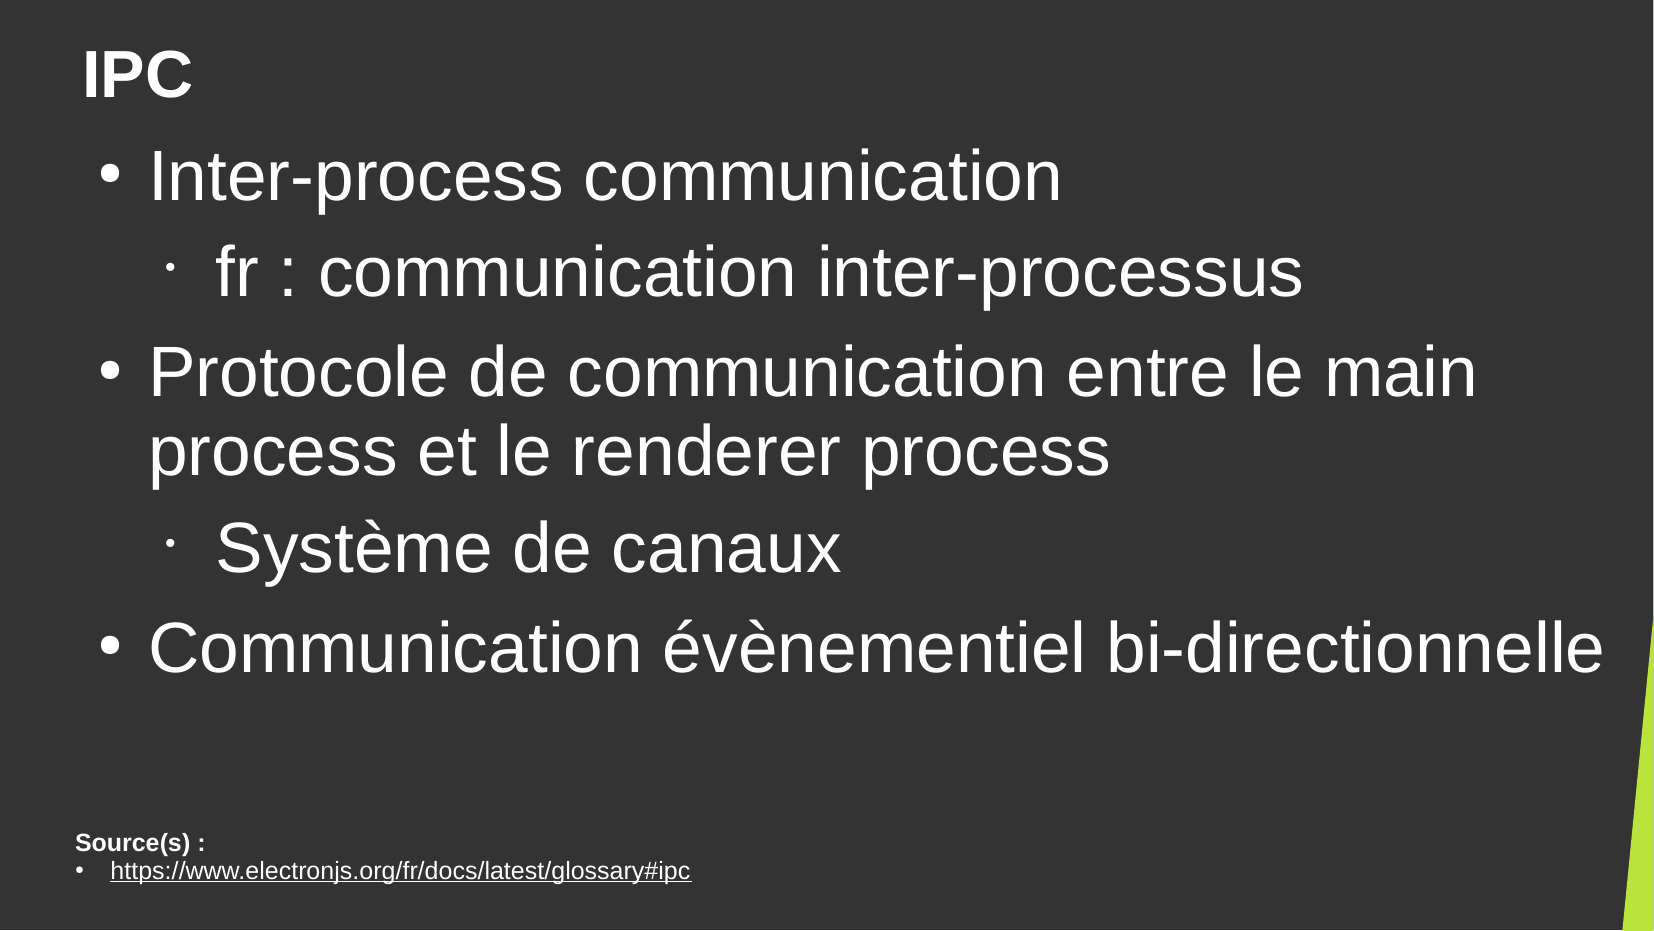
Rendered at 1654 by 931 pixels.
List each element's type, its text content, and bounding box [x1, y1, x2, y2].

title IPC [82, 37, 1571, 112]
text_box [1622, 609, 1654, 931]
list Inter-process communication fr : communication inter-processus Protocole de communication entre le main process et le renderer process Système de canaux Communication évènementiel bi-directionnelle [80, 135, 1619, 721]
text_box Source(s) : https://www.electronjs.org/fr/docs/latest/glossary#ipc [60, 821, 1546, 931]
